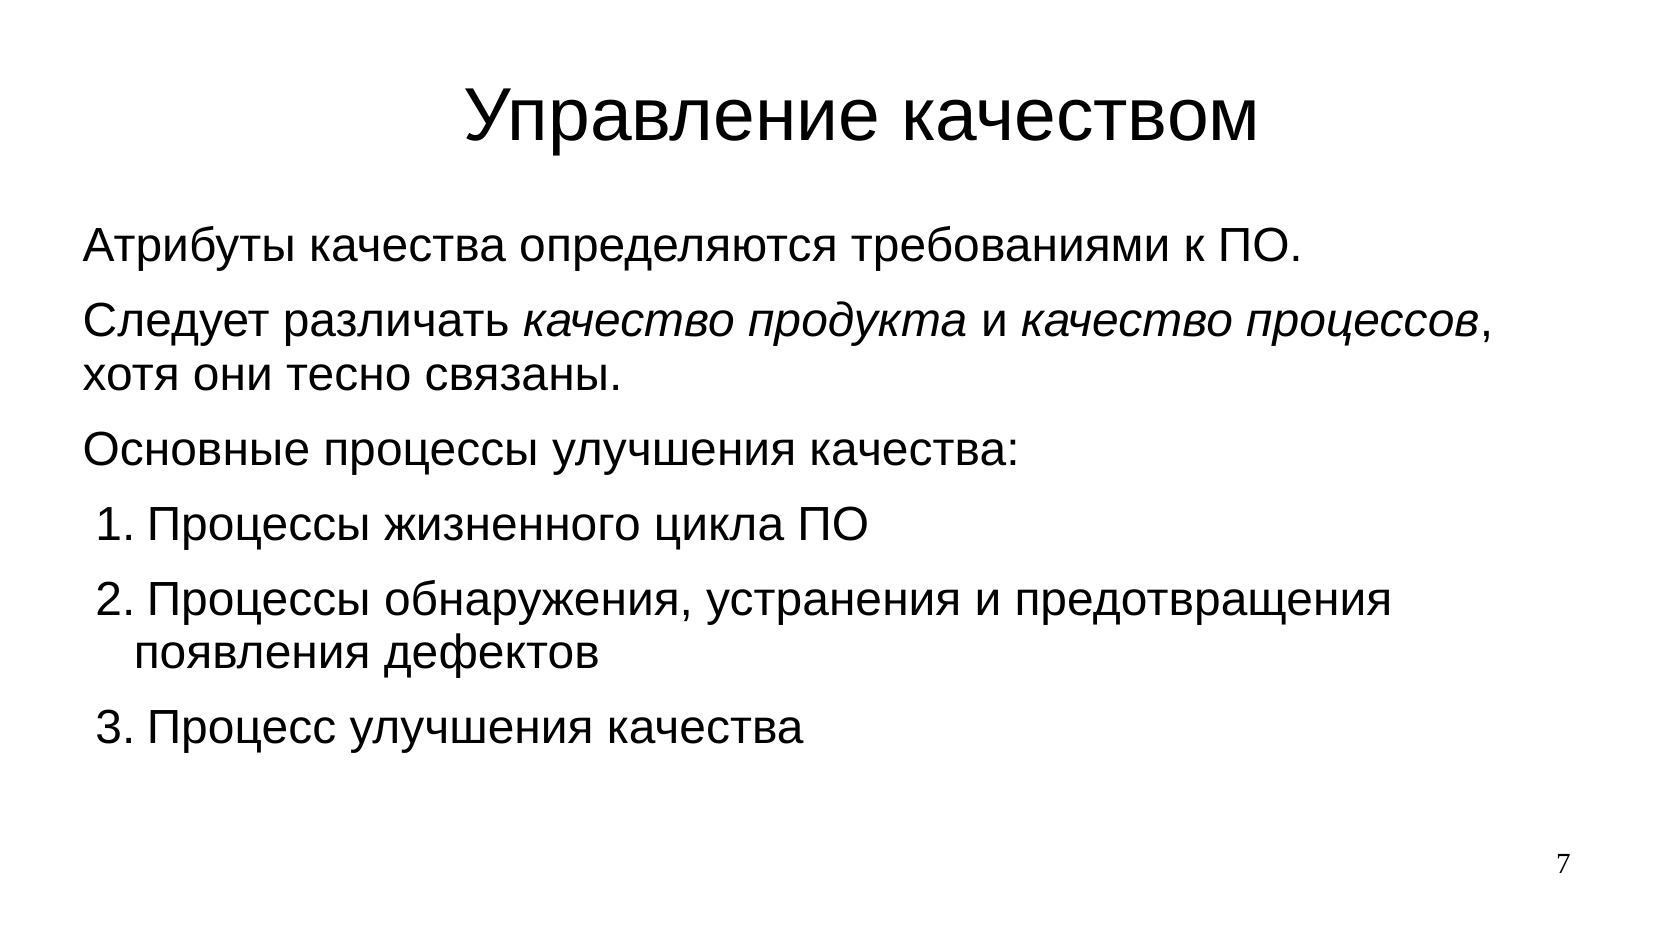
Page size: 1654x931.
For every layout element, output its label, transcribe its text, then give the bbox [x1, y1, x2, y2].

list Атрибуты качества определяются требованиями к ПО. Следует различать качество продукта и качество процессов, хотя они тесно связаны. Основные процессы улучшения качества: Процессы жизненного цикла ПО Процессы обнаружения, устранения и предотвращения появления дефектов Процесс улучшения качества [82, 217, 1571, 758]
title Управление качеством [82, 37, 1571, 193]
